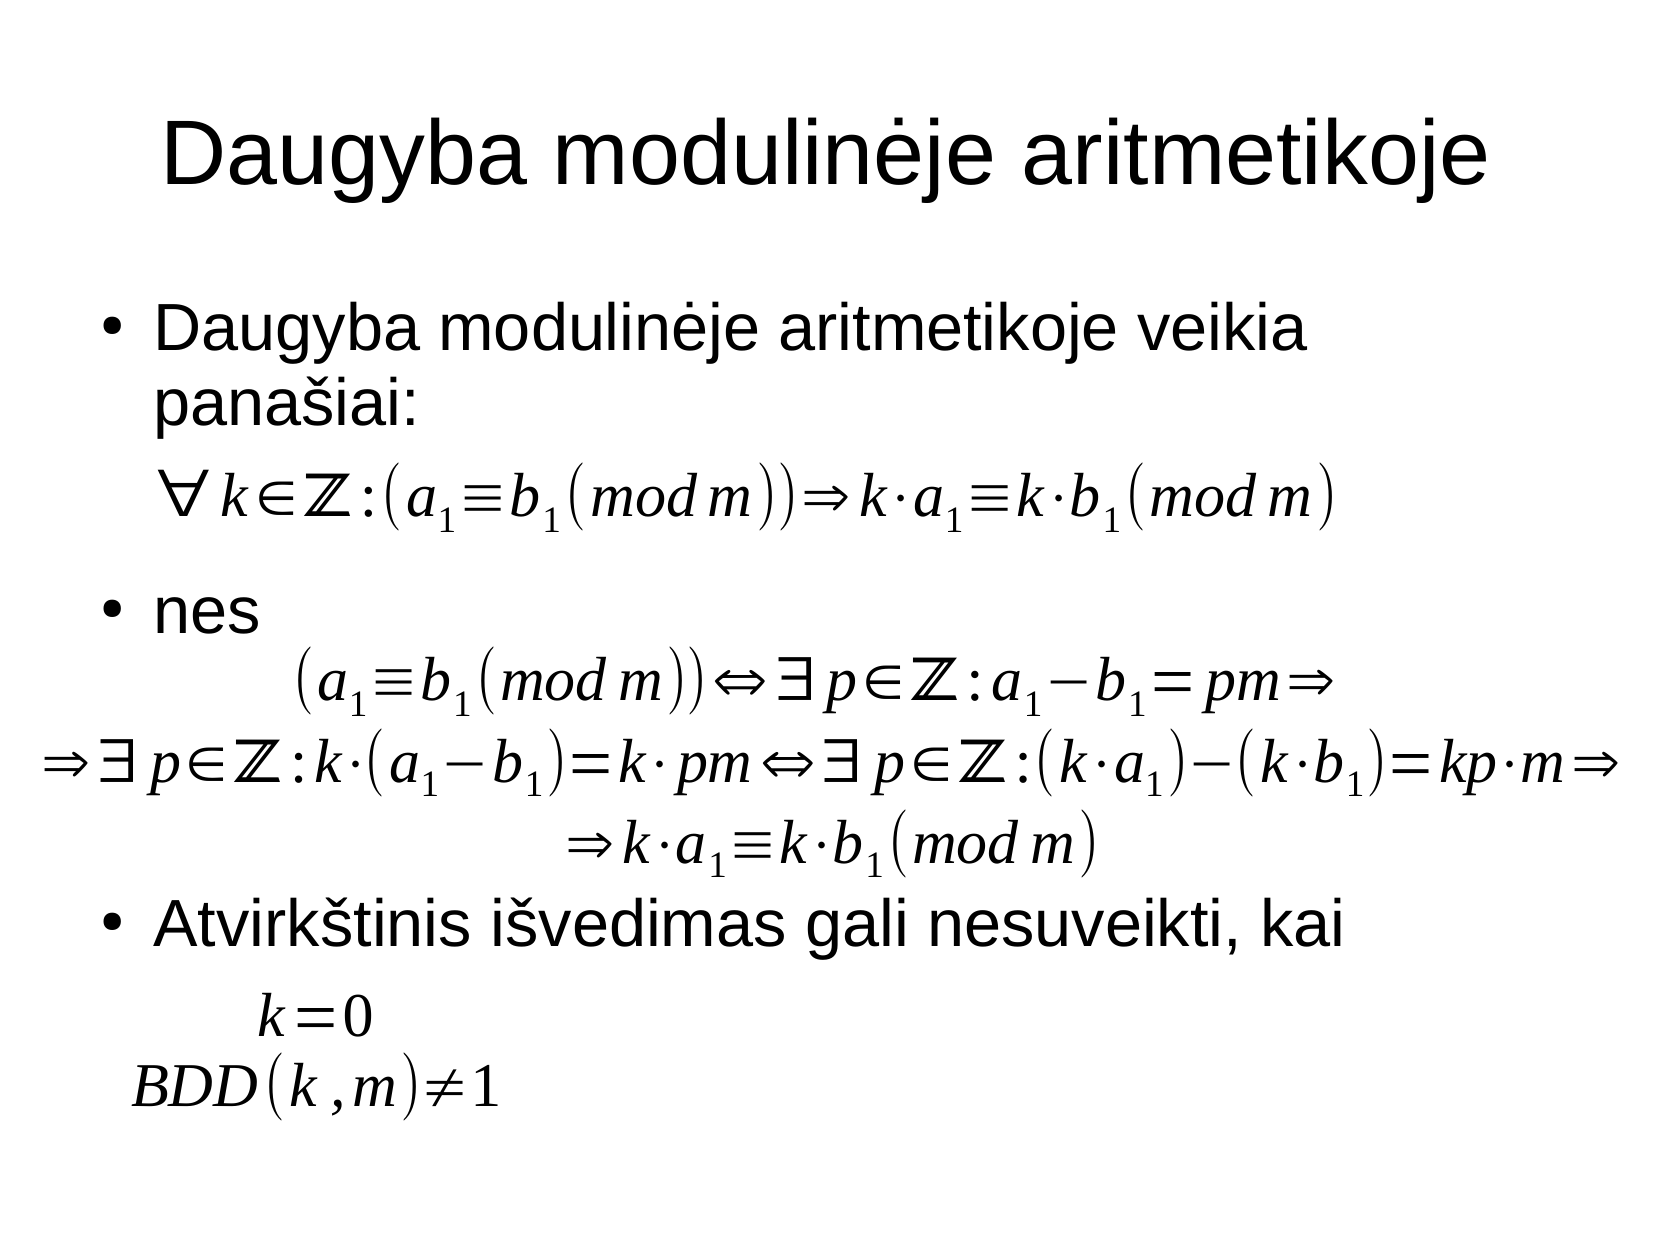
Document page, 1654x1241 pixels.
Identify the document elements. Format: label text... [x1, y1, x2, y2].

chart [123, 980, 508, 1126]
chart [5, 644, 1627, 886]
list Daugyba modulinėje aritmetikoje veikia panašiai: nes Atvirkštinis išvedimas gali nesuveikti, kai [82, 886, 1571, 1010]
chart [149, 460, 1343, 541]
title Daugyba modulinėje aritmetikoje [82, 49, 1571, 257]
list Daugyba modulinėje aritmetikoje veikia panašiai: nes Atvirkštinis išvedimas gali nesuveikti, kai [82, 290, 1571, 644]
